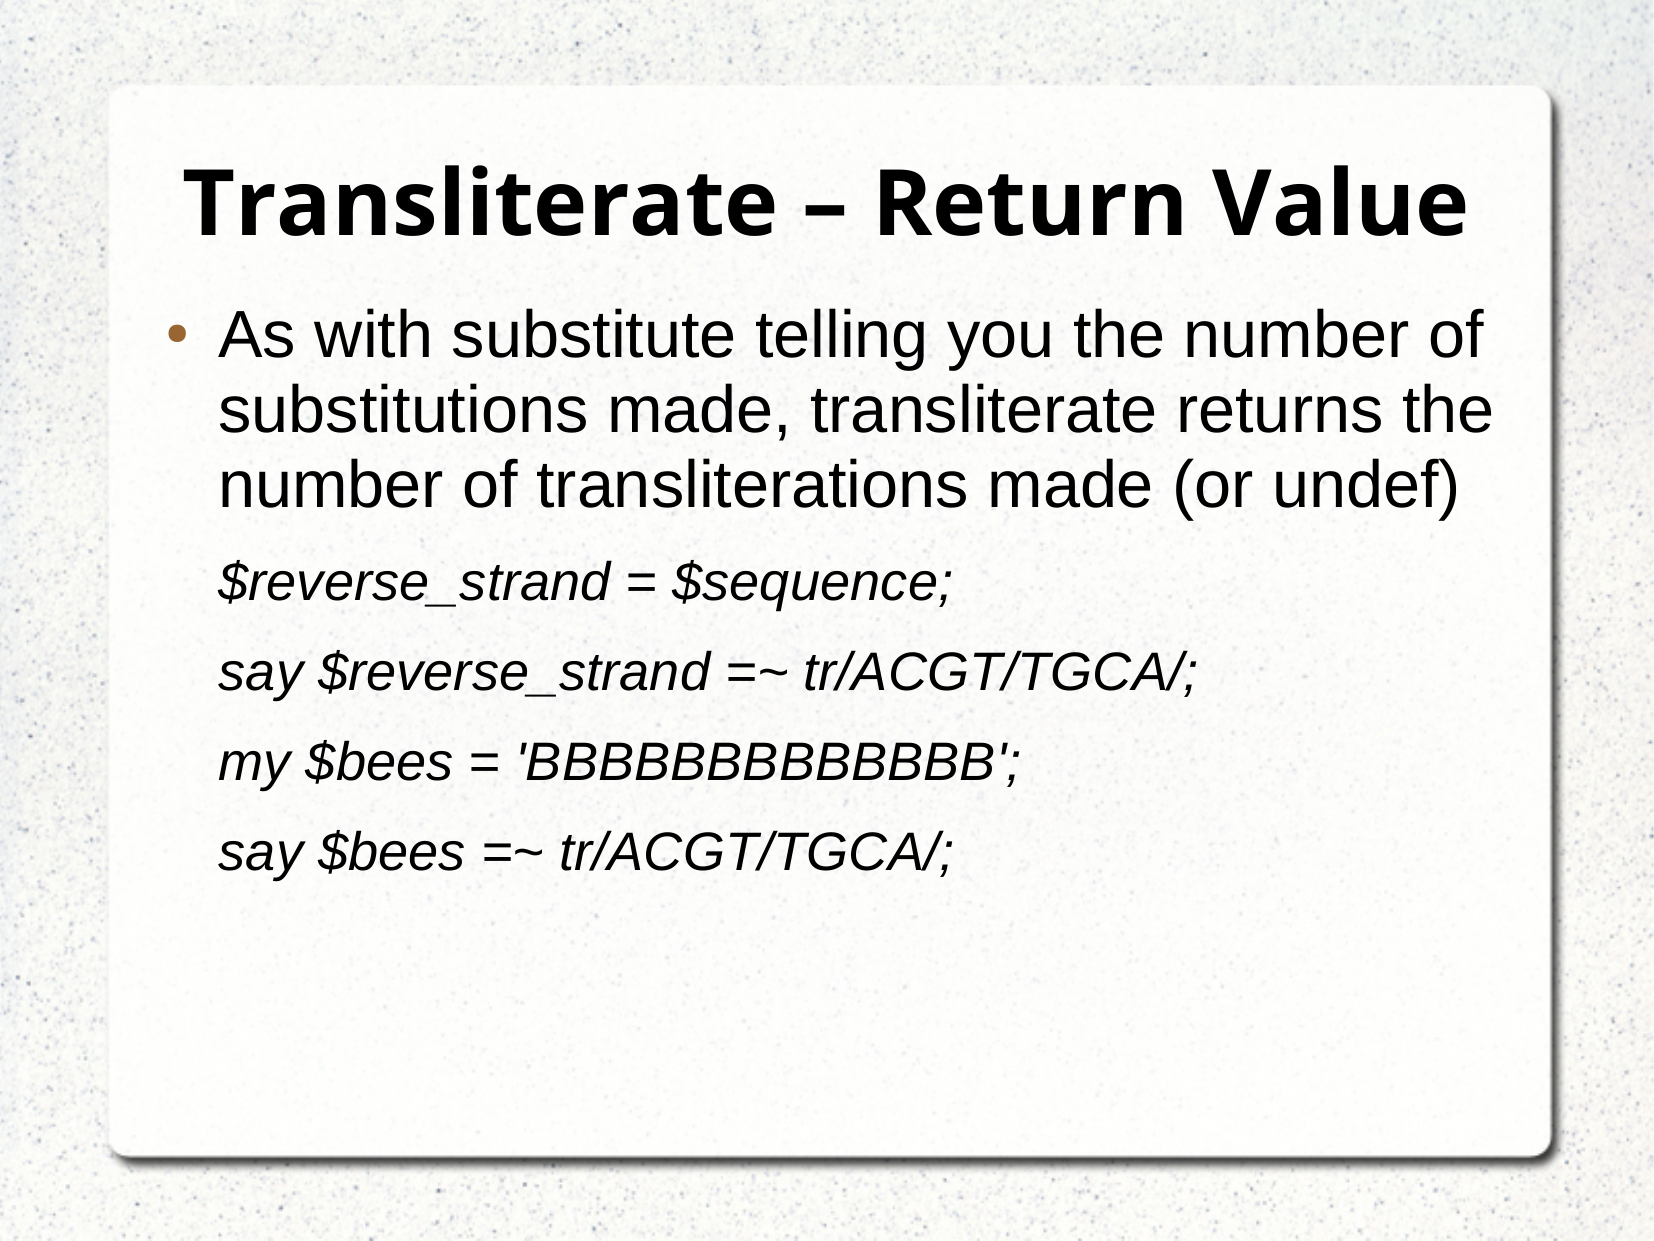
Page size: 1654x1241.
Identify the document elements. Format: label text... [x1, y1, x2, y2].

list As with substitute telling you the number of substitutions made, transliterate returns the number of transliterations made (or undef) $reverse_strand = $sequence; say $reverse_strand =~ tr/ACGT/TGCA/; my $bees = 'BBBBBBBBBBBBB'; say $bees =~ tr/ACGT/TGCA/; [147, 297, 1506, 933]
title Transliterate – Return Value [118, 96, 1536, 304]
picture [0, 0, 1654, 1241]
